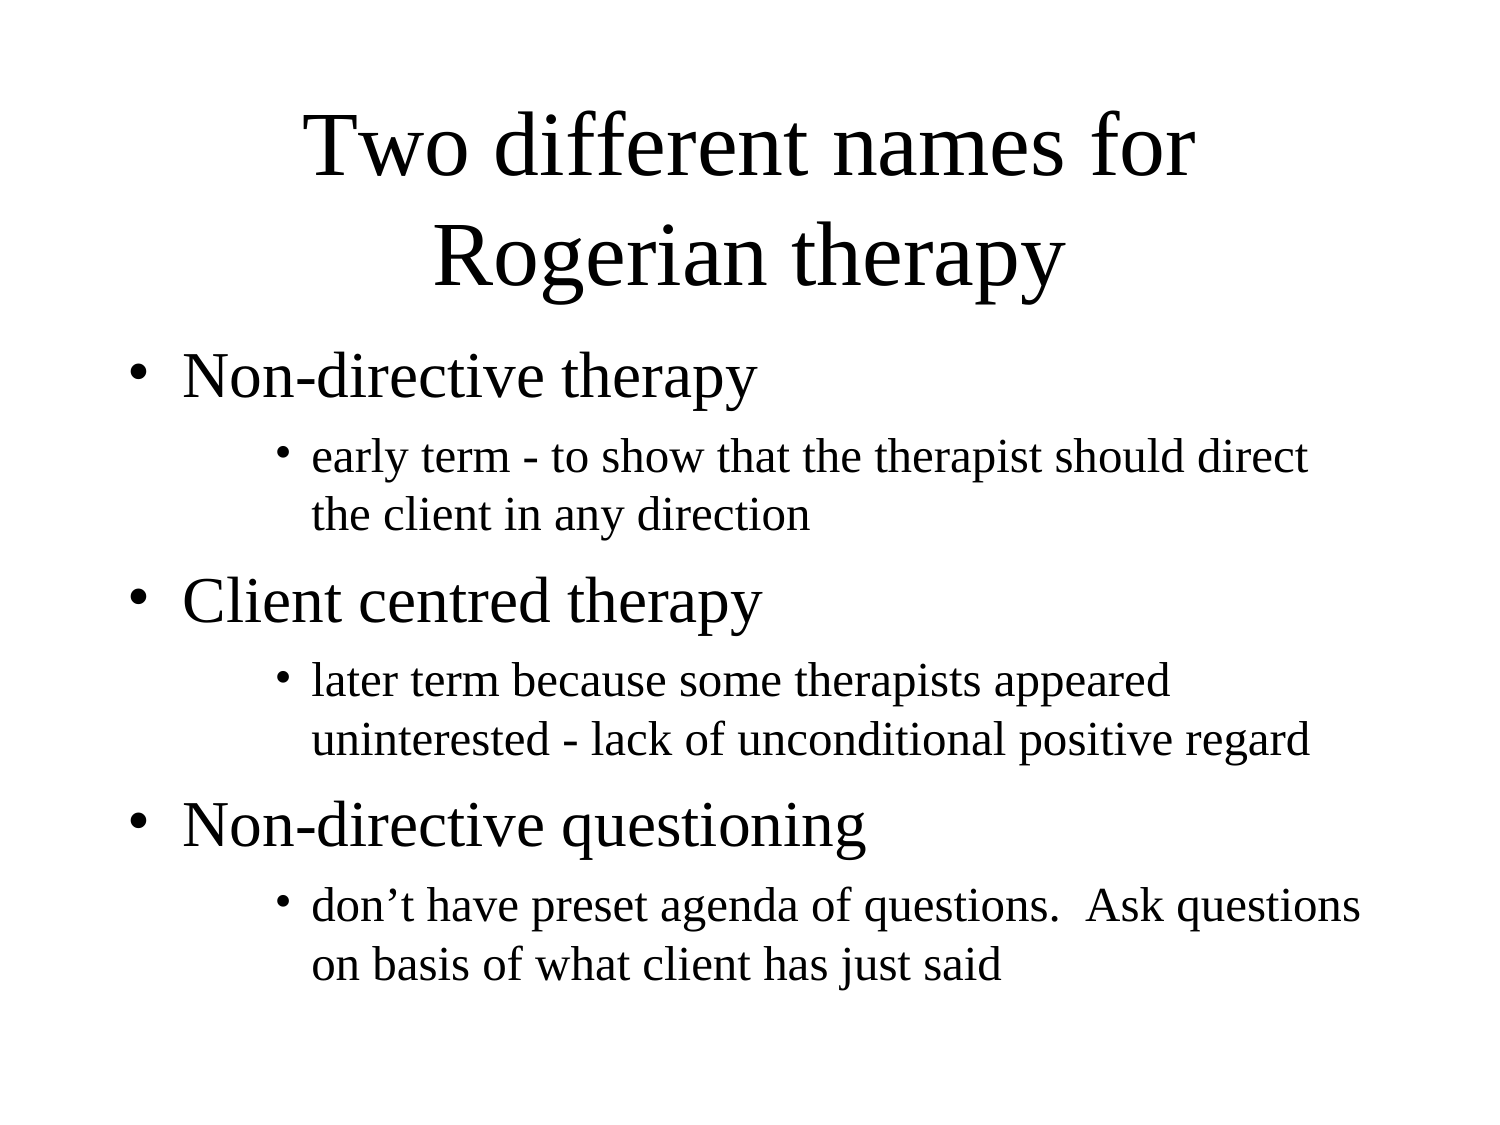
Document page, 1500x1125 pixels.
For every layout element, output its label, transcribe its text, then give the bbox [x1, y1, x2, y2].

title Two different names for Rogerian therapy [112, 99, 1388, 288]
list Non-directive therapy early term - to show that the therapist should direct the client in any direction Client centred therapy later term because some therapists appeared uninterested - lack of unconditional positive regard Non-directive questioning don’t have preset agenda of questions. Ask questions on basis of what client has just said [112, 324, 1388, 1000]
